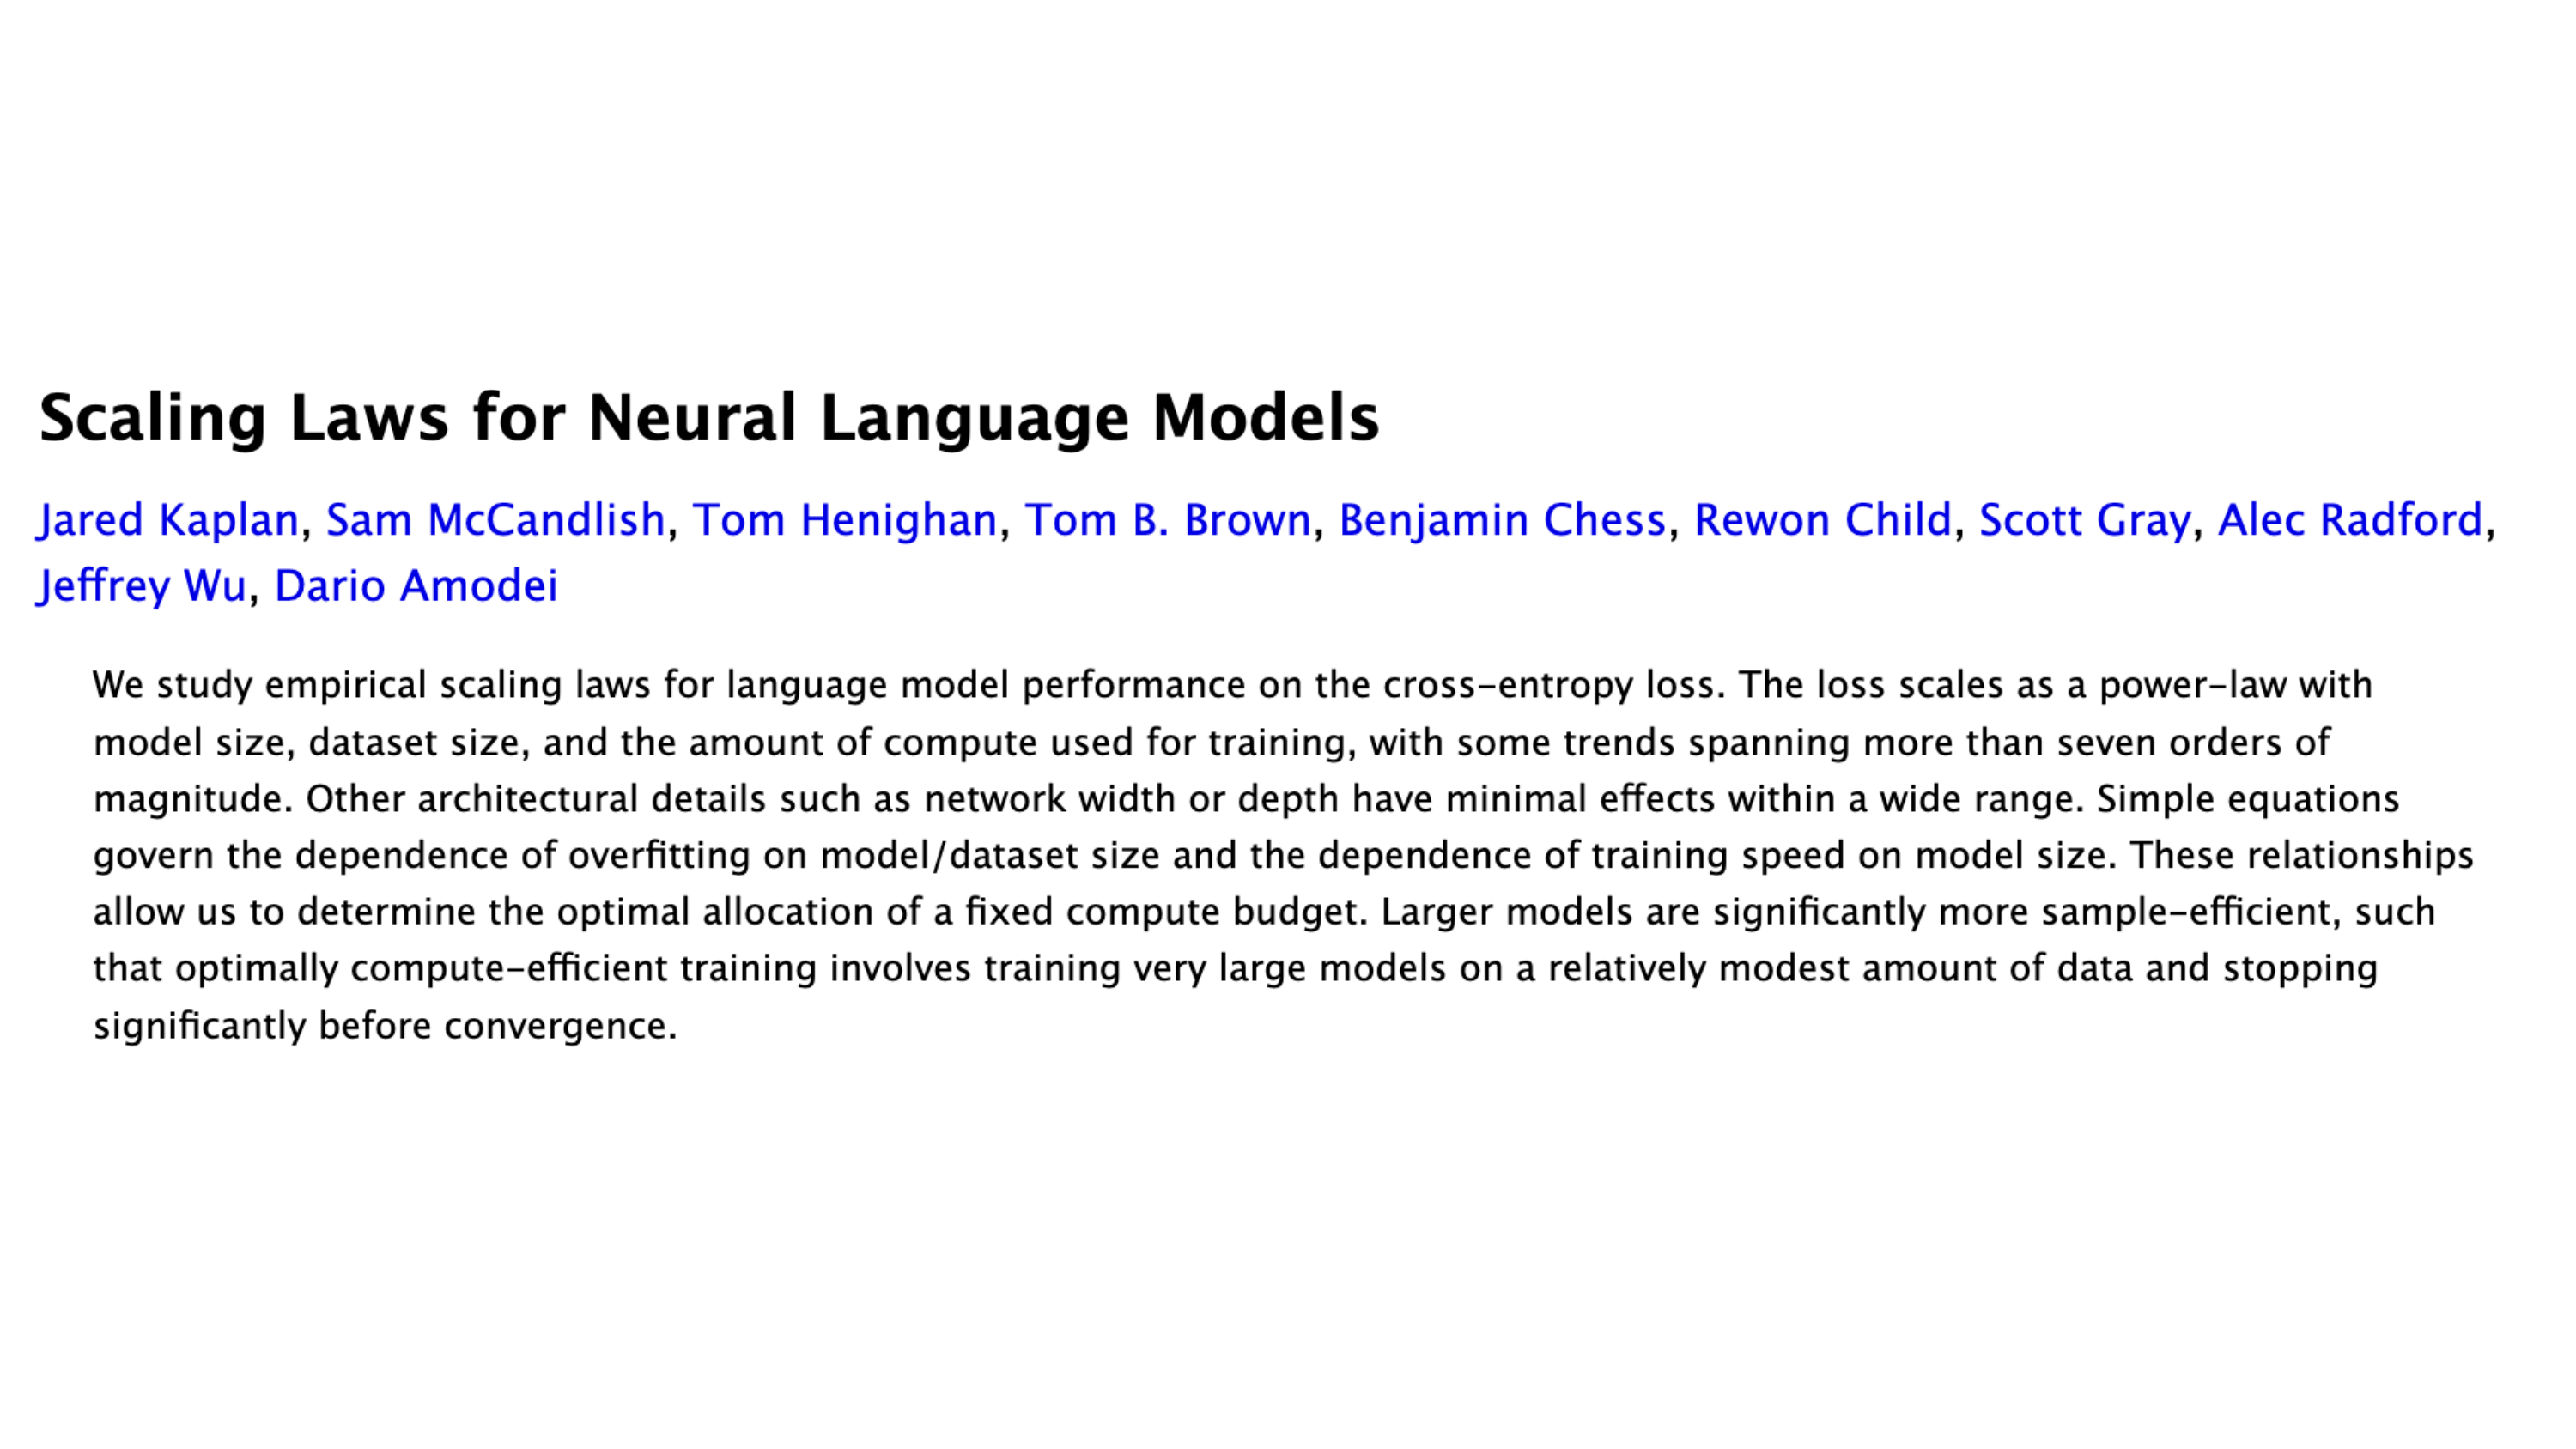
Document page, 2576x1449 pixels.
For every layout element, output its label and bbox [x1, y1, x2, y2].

picture [21, 379, 2555, 1070]
